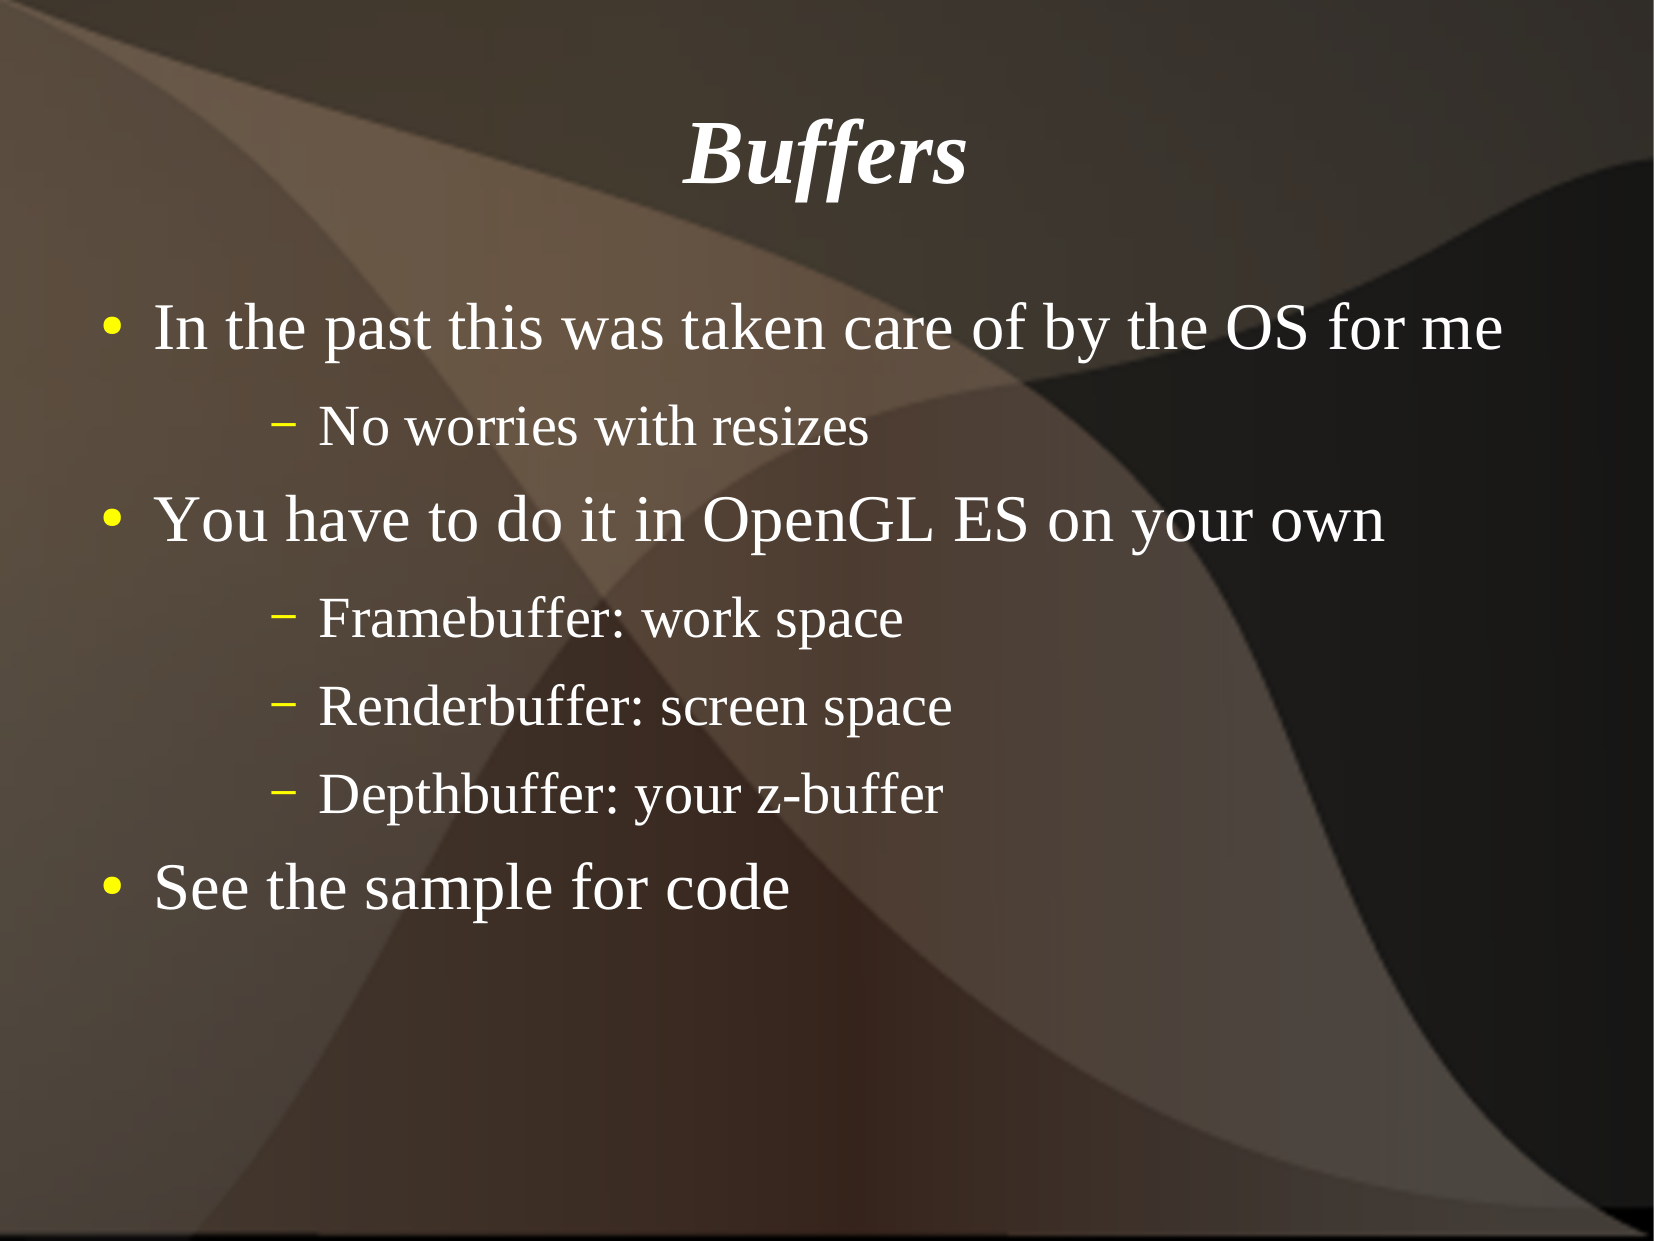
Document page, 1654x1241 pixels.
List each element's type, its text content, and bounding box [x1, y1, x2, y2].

list In the past this was taken care of by the OS for me No worries with resizes You have to do it in OpenGL ES on your own Framebuffer: work space Renderbuffer: screen space Depthbuffer: your z-buffer See the sample for code [82, 290, 1571, 1094]
title Buffers [82, 56, 1571, 250]
picture [0, 0, 1654, 1241]
